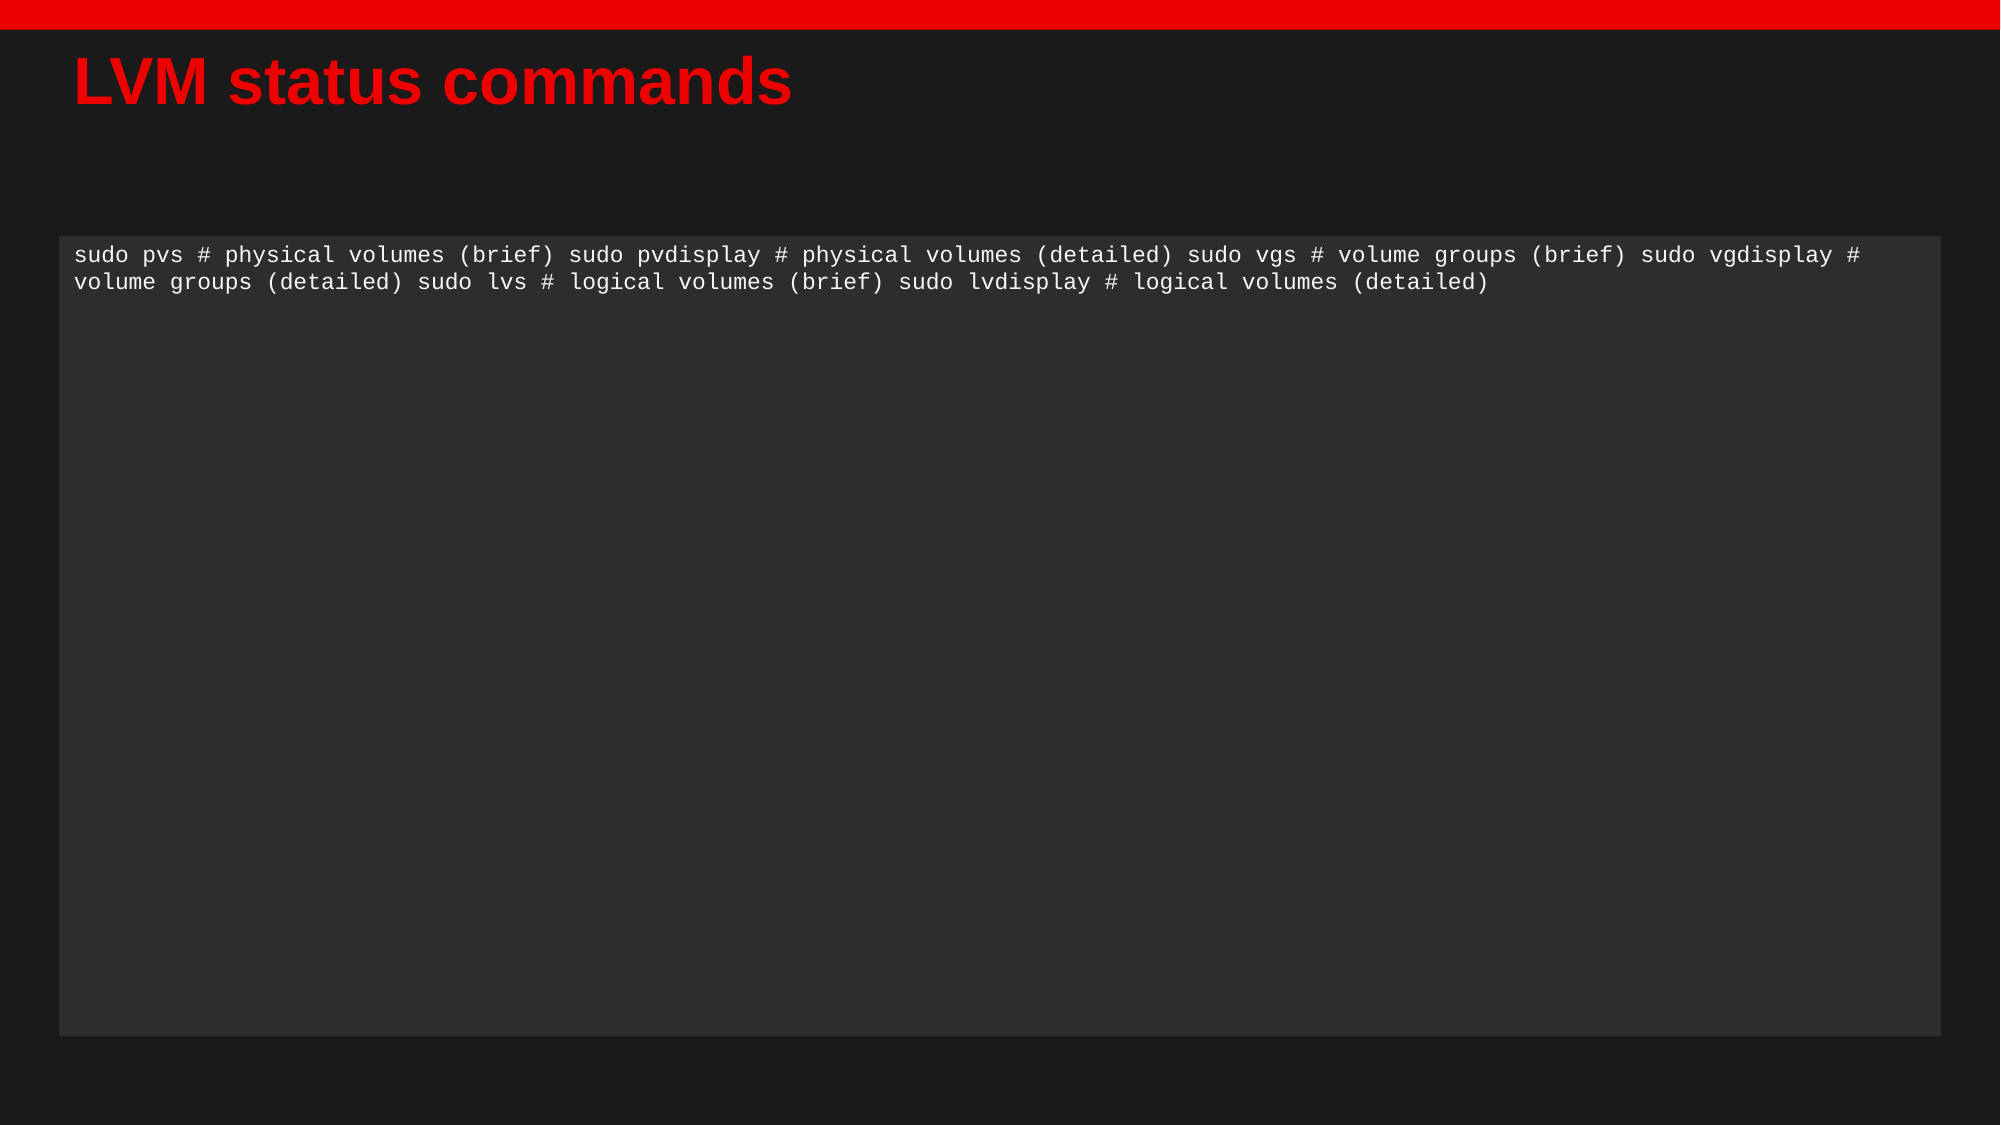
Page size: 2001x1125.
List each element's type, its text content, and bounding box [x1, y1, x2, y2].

text_box sudo pvs # physical volumes (brief) sudo pvdisplay # physical volumes (detailed) sudo vgs # volume groups (brief) sudo vgdisplay # volume groups (detailed) sudo lvs # logical volumes (brief) sudo lvdisplay # logical volumes (detailed) [59, 236, 1942, 1037]
text_box LVM status commands [59, 36, 1942, 208]
text_box [0, 0, 2001, 30]
